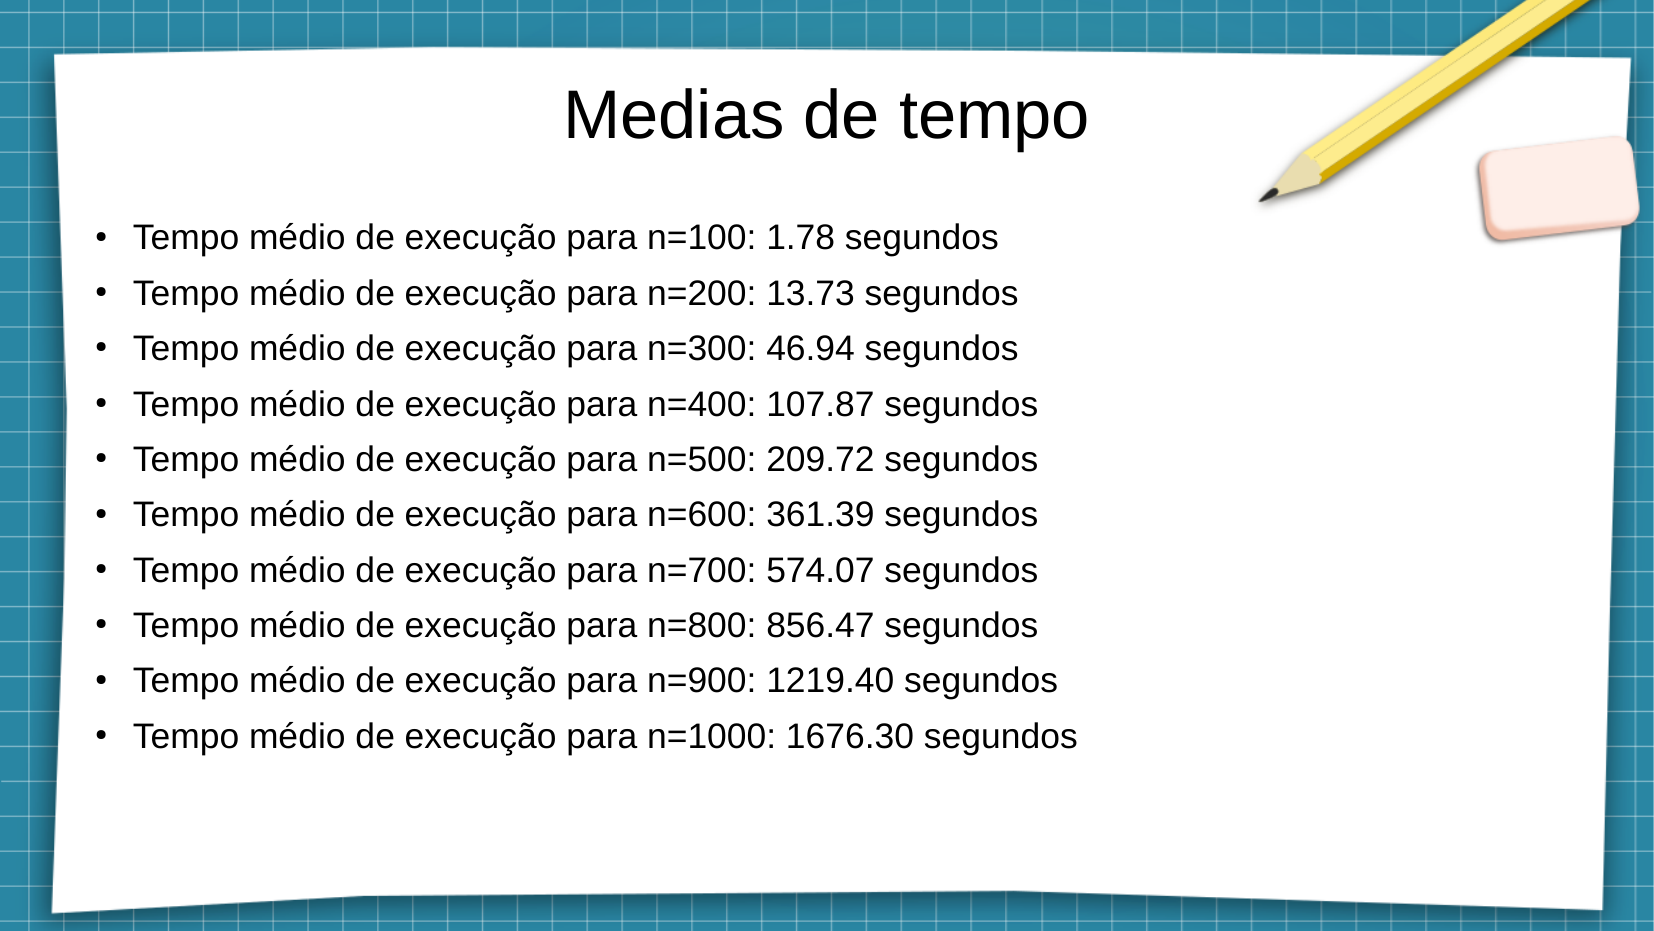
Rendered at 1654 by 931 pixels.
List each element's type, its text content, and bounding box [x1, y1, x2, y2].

title Medias de tempo [82, 37, 1571, 193]
list Tempo médio de execução para n=100: 1.78 segundos Tempo médio de execução para n=200: 13.73 segundos Tempo médio de execução para n=300: 46.94 segundos Tempo médio de execução para n=400: 107.87 segundos Tempo médio de execução para n=500: 209.72 segundos Tempo médio de execução para n=600: 361.39 segundos Tempo médio de execução para n=700: 574.07 segundos Tempo médio de execução para n=800: 856.47 segundos Tempo médio de execução para n=900: 1219.40 segundos Tempo médio de execução para n=1000: 1676.30 segundos [82, 217, 1571, 758]
picture [0, 0, 1654, 931]
